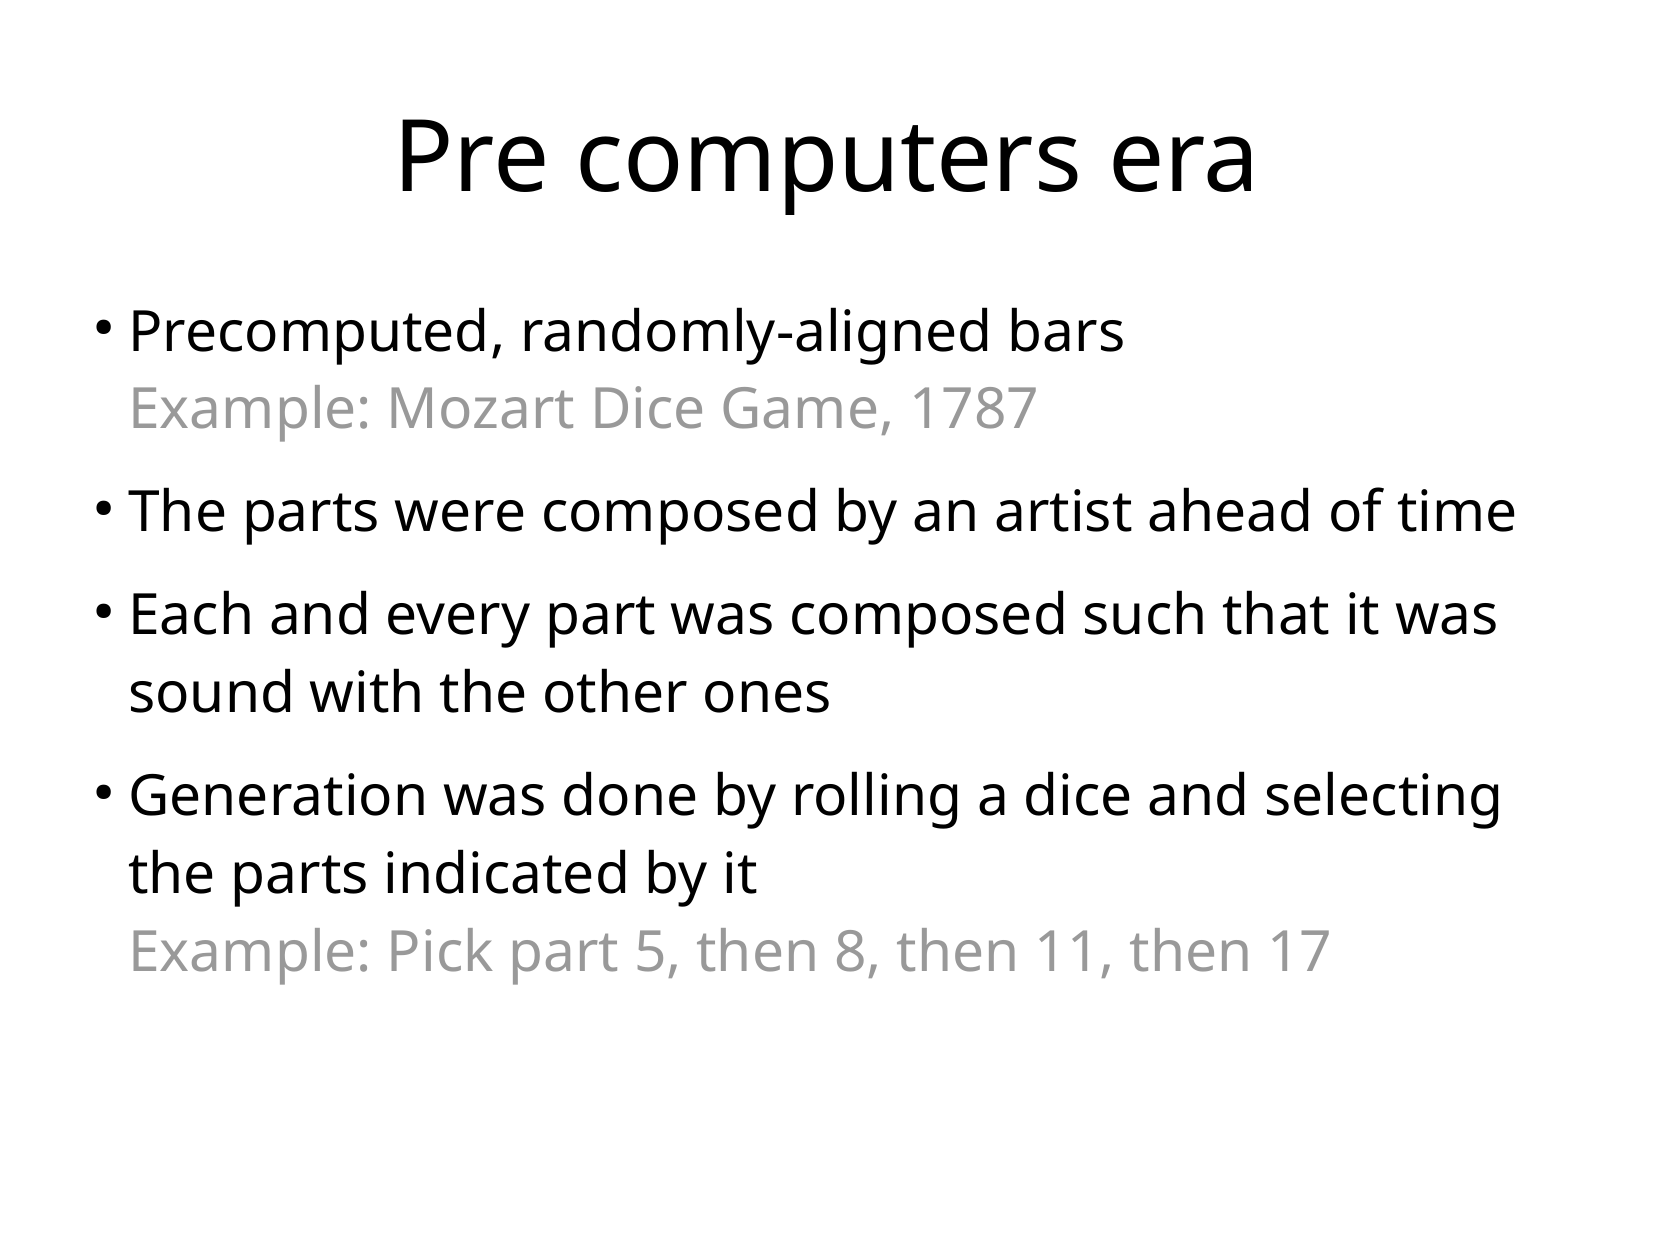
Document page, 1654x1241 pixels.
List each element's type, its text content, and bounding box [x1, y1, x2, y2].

list Precomputed, randomly-aligned bars Example: Mozart Dice Game, 1787 The parts were composed by an artist ahead of time Each and every part was composed such that it was sound with the other ones Generation was done by rolling a dice and selecting the parts indicated by it Example: Pick part 5, then 8, then 11, then 17 [82, 290, 1571, 1010]
title Pre computers era [82, 41, 1571, 264]
